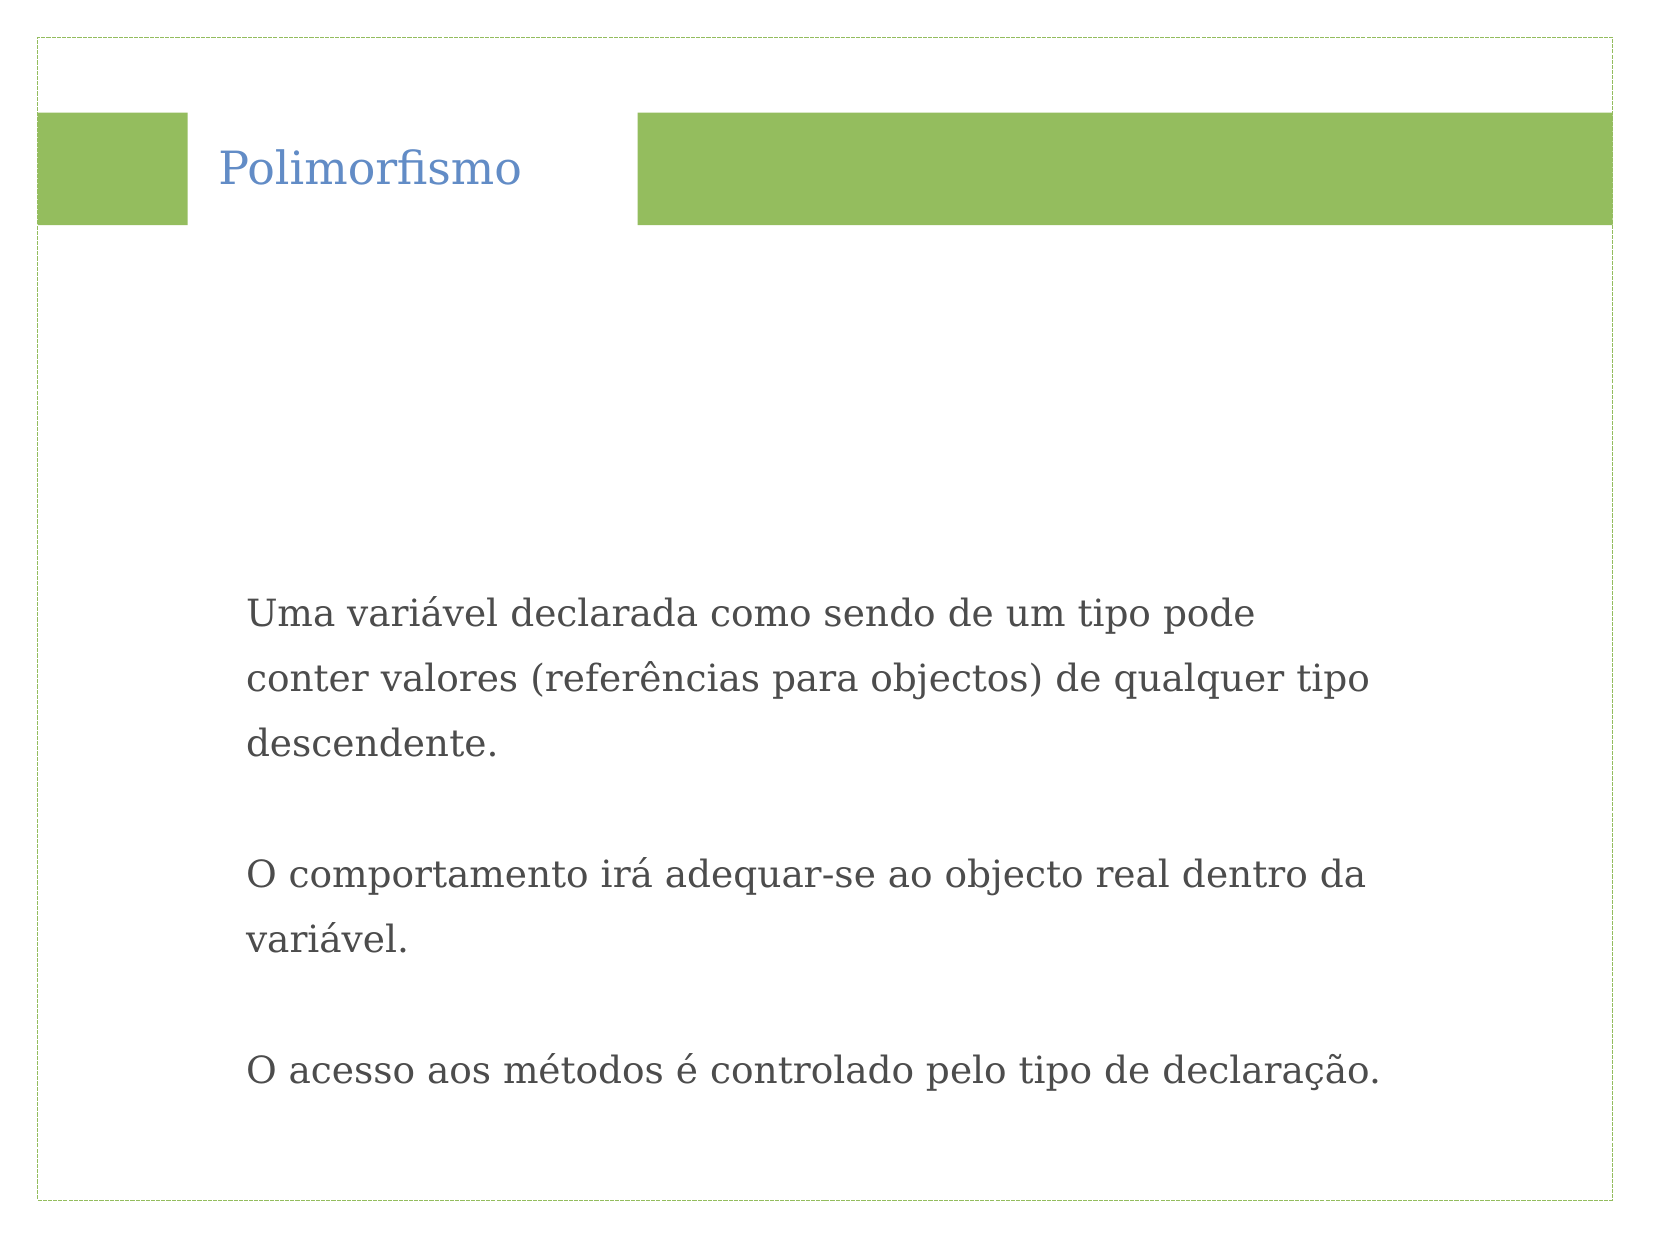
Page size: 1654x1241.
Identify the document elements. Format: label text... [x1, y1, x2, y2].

text_box [637, 112, 1613, 226]
text_box Polimorfismo [203, 134, 538, 203]
text_box Uma variável declarada como sendo de um tipo pode conter valores (referências para objectos) de qualquer tipo descendente. O comportamento irá adequar-se ao objecto real dentro da variável. O acesso aos métodos é controlado pelo tipo de declaração. [231, 562, 1400, 1088]
text_box [37, 112, 188, 226]
